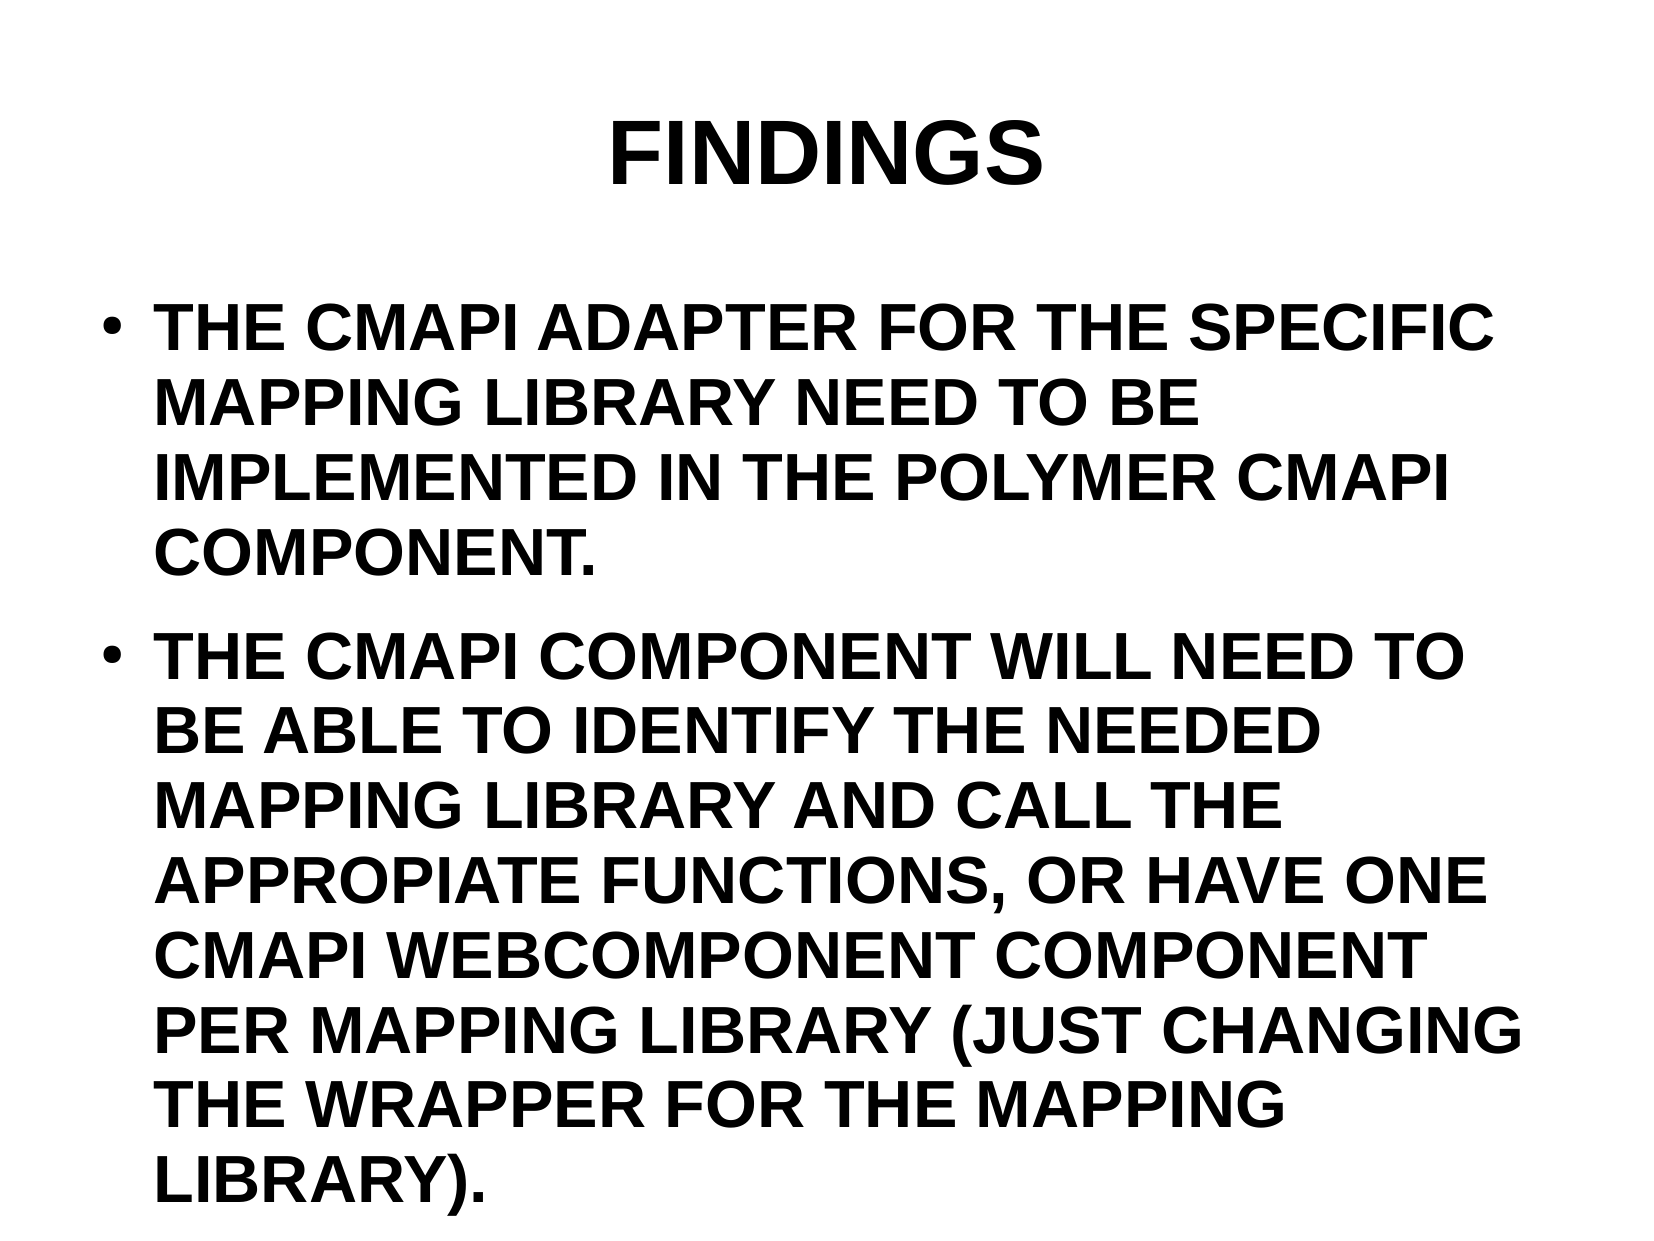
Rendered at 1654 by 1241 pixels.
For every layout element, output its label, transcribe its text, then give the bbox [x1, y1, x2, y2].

list THE CMAPI ADAPTER FOR THE SPECIFIC MAPPING LIBRARY NEED TO BE IMPLEMENTED IN THE POLYMER CMAPI COMPONENT. THE CMAPI COMPONENT WILL NEED TO BE ABLE TO IDENTIFY THE NEEDED MAPPING LIBRARY AND CALL THE APPROPIATE FUNCTIONS, OR HAVE ONE CMAPI WEBCOMPONENT COMPONENT PER MAPPING LIBRARY (JUST CHANGING THE WRAPPER FOR THE MAPPING LIBRARY). THE CMAPI WRAPPER NEED TO ACCESS THE MAP DIRECTLY. ALSO, SOME DATA NEED TO BE MANAGED BY THE WRAPPER INSTEAD OF THE MAP (VERSION, ABOUT, FORMATS...?) [82, 290, 1571, 1241]
title FINDINGS [82, 49, 1571, 257]
